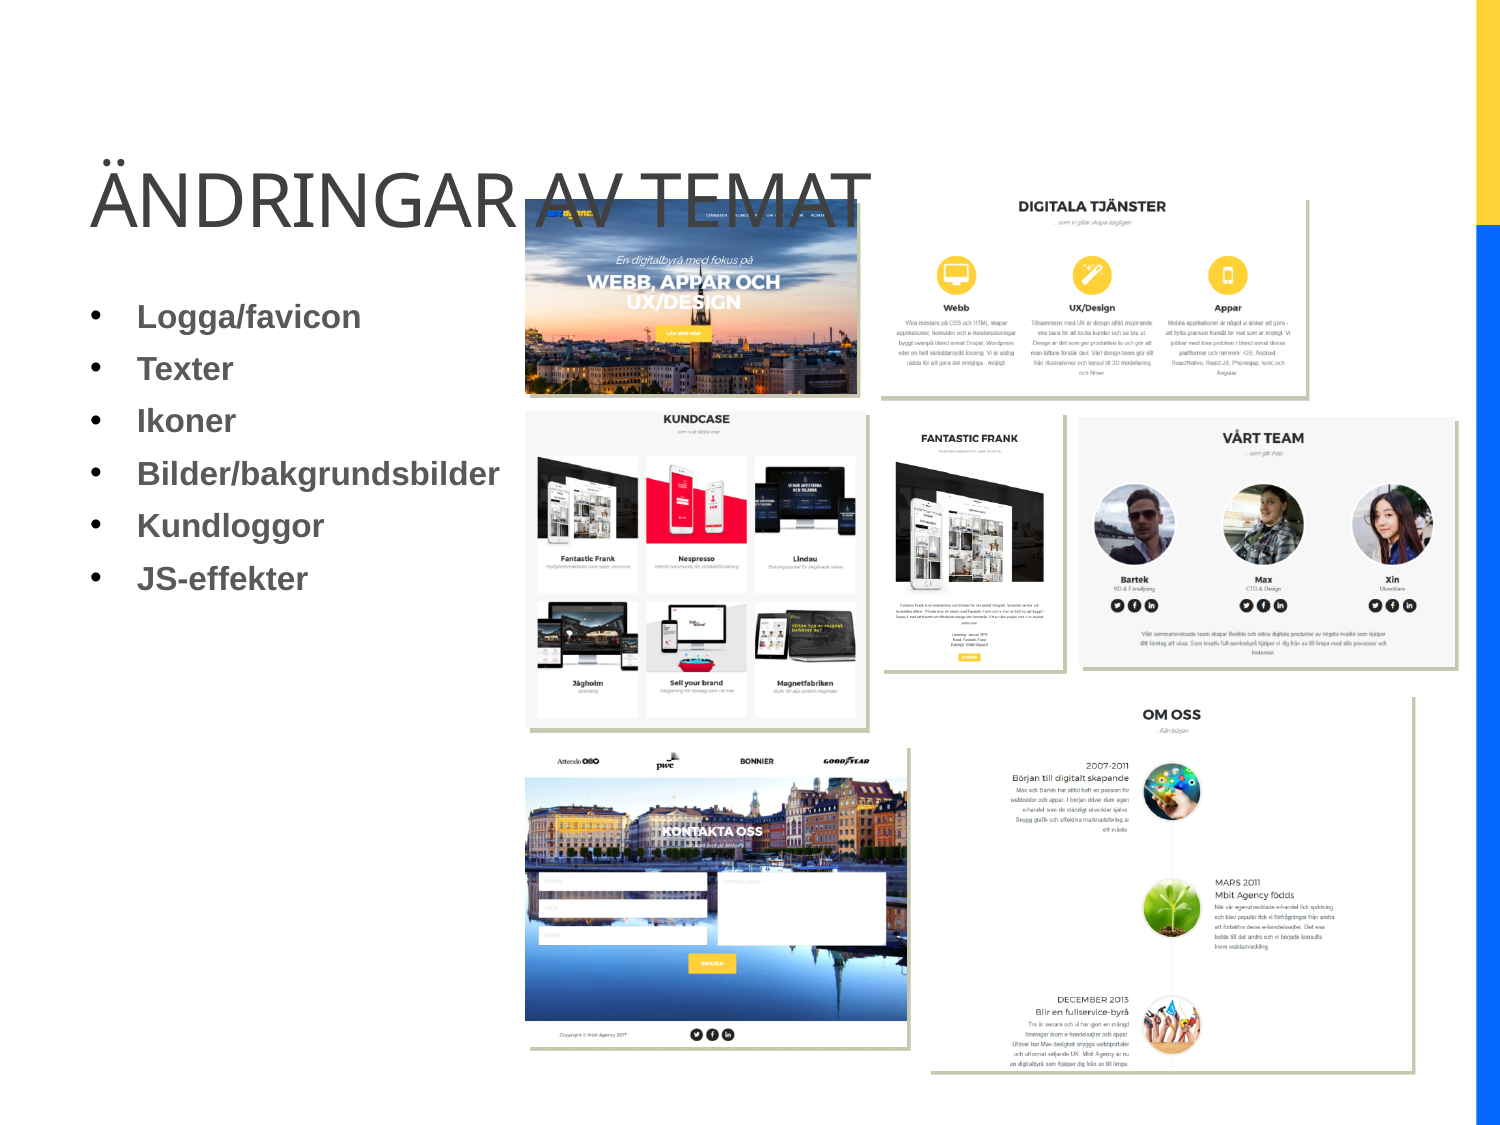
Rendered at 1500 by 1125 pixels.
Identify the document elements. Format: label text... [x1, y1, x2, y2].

list Logga/favicon Texter Ikoner Bilder/bakgrundsbilder Kundloggor JS-effekter [75, 287, 1326, 1005]
picture [525, 251, 857, 287]
picture [525, 411, 866, 728]
picture [879, 411, 1063, 670]
title Ändringar av temat [75, 25, 1026, 251]
picture [525, 744, 907, 1047]
picture [877, 196, 1306, 396]
picture [927, 693, 1412, 1071]
picture [1079, 417, 1455, 667]
